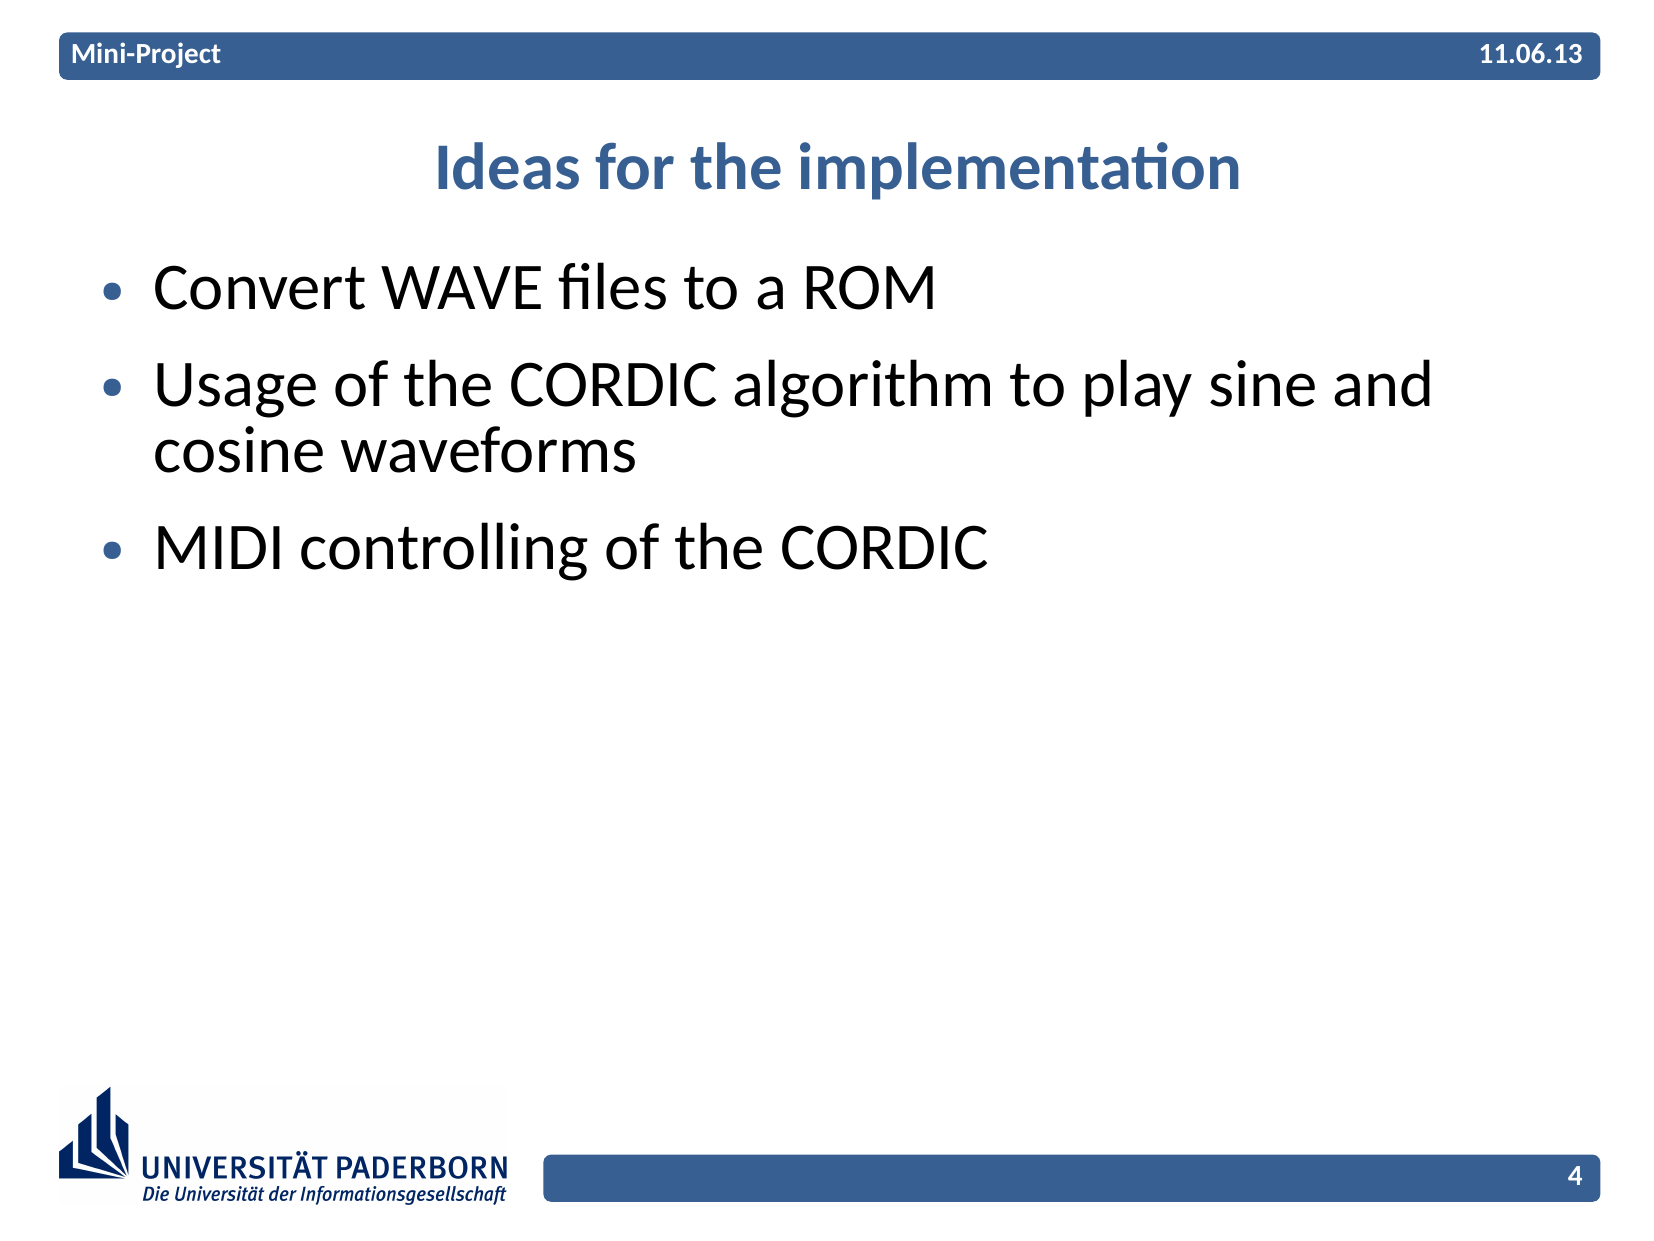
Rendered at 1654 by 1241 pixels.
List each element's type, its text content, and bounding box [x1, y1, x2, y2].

list Convert WAVE files to a ROM Usage of the CORDIC algorithm to play sine and cosine waveforms MIDI controlling of the CORDIC [82, 259, 1595, 980]
picture [59, 1086, 507, 1205]
title Ideas for the implementation [82, 121, 1595, 225]
